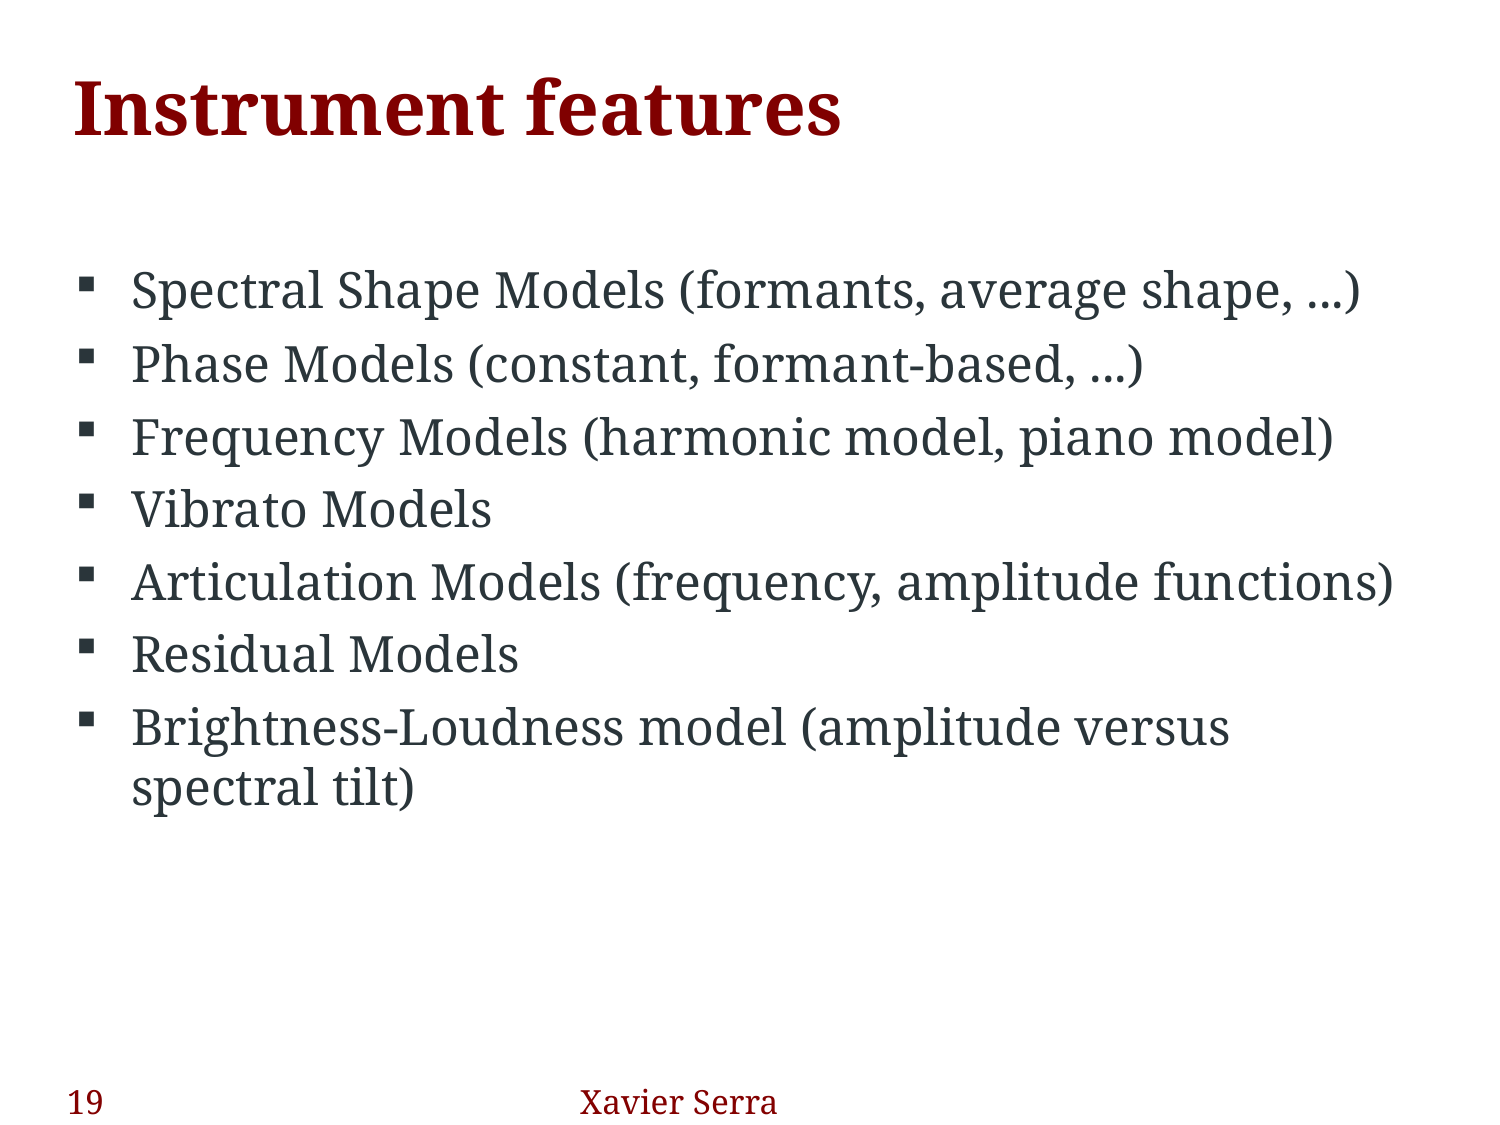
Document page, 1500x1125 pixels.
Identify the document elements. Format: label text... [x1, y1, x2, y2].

list Spectral Shape Models (formants, average shape, ...) Phase Models (constant, formant-based, ...) Frequency Models (harmonic model, piano model) Vibrato Models Articulation Models (frequency, amplitude functions) Residual Models Brightness-Loudness model (amplitude versus spectral tilt) [75, 263, 1425, 991]
title Instrument features [73, 9, 1350, 198]
slide_number <number> [66, 1081, 255, 1119]
footer Xavier Serra [580, 1081, 936, 1114]
